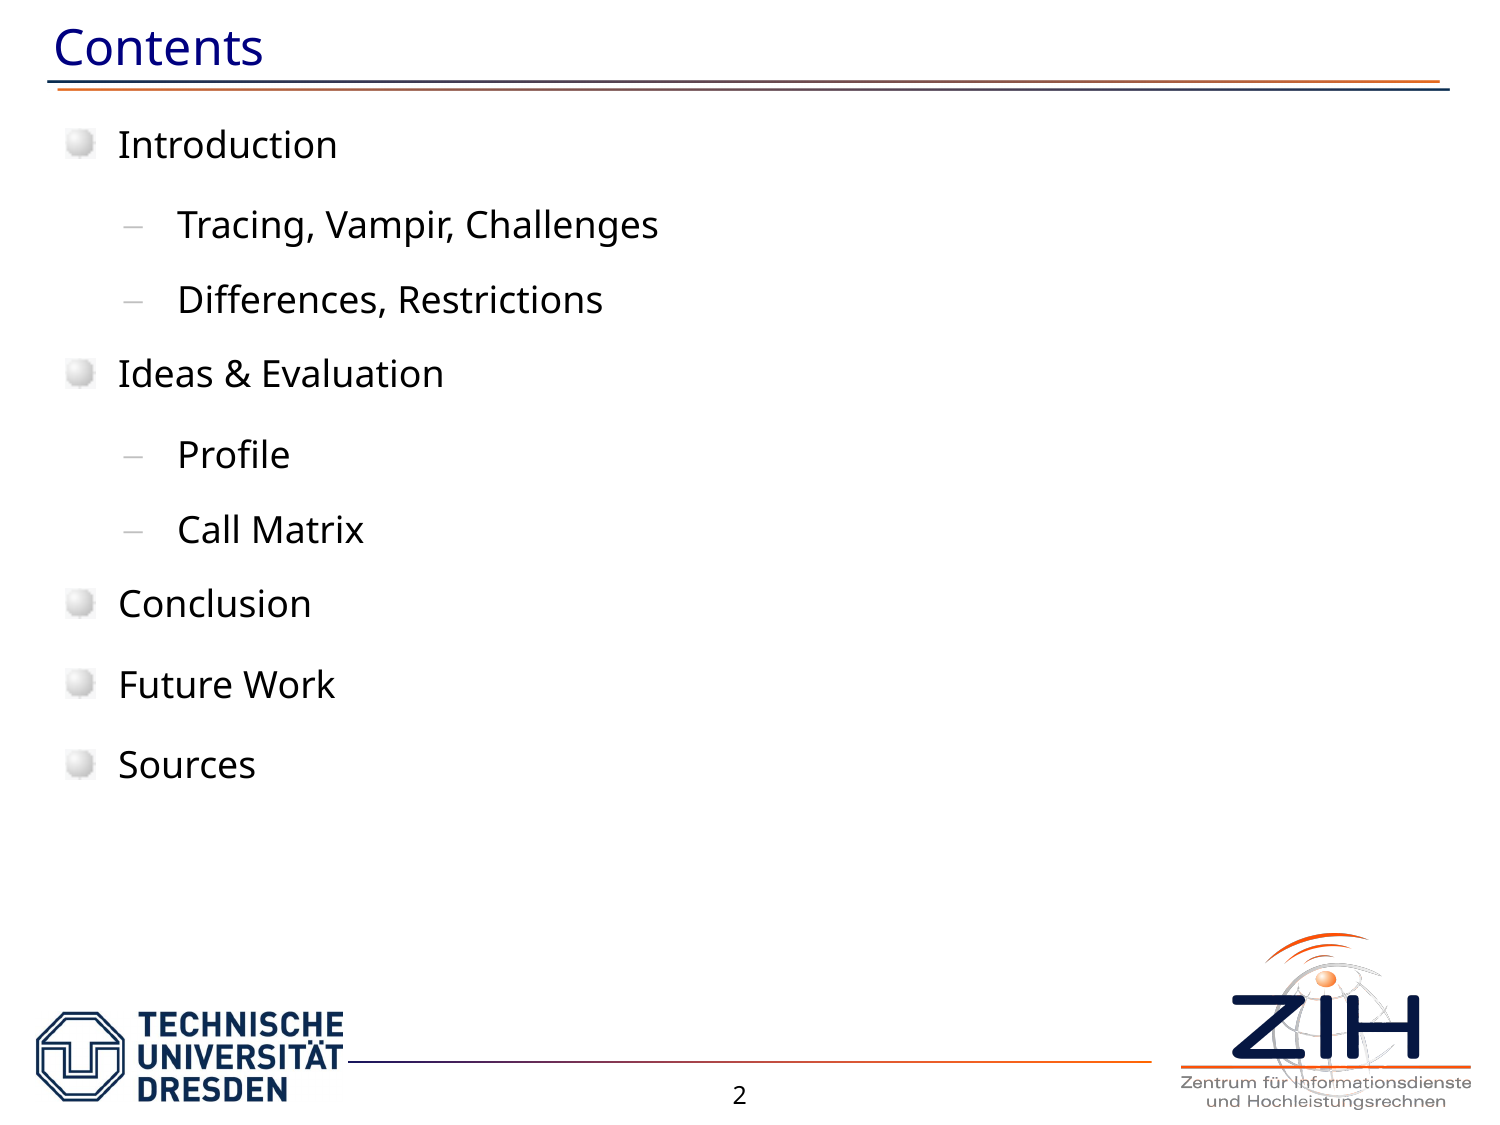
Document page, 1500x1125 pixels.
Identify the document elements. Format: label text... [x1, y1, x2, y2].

picture [47, 80, 1450, 91]
picture [1181, 933, 1471, 1110]
title Contents [53, 12, 1453, 81]
picture [35, 1011, 343, 1102]
list Introduction Tracing, Vampir, Challenges Differences, Restrictions Ideas & Evaluation Profile Call Matrix Conclusion Future Work Sources [29, 118, 1418, 861]
